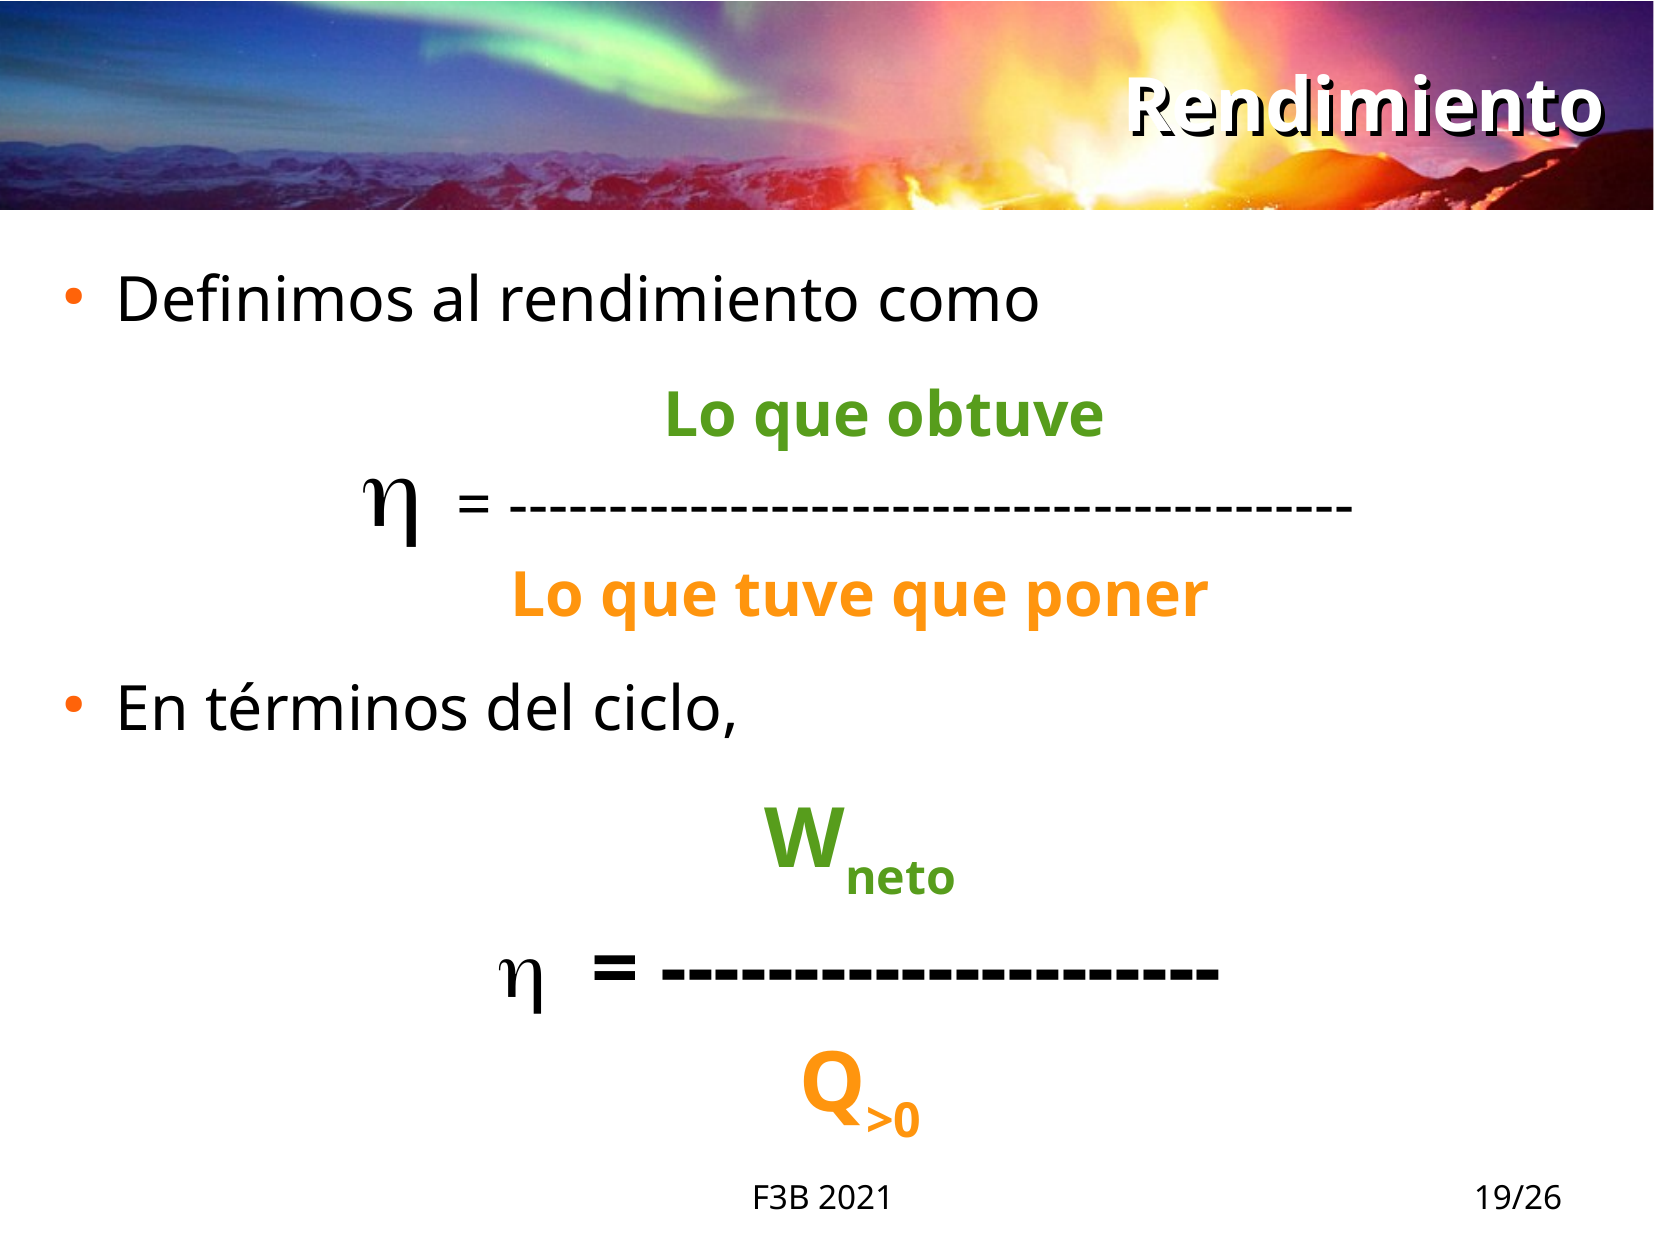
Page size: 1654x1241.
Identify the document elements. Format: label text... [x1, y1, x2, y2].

list Definimos al rendimiento como Lo que obtuve h = ------------------------------------------ Lo que tuve que poner En términos del ciclo, Wneto h = --------------------- Q>0 [45, 255, 1606, 1156]
picture [0, 1, 1654, 210]
title Rendimiento [45, 15, 1606, 191]
